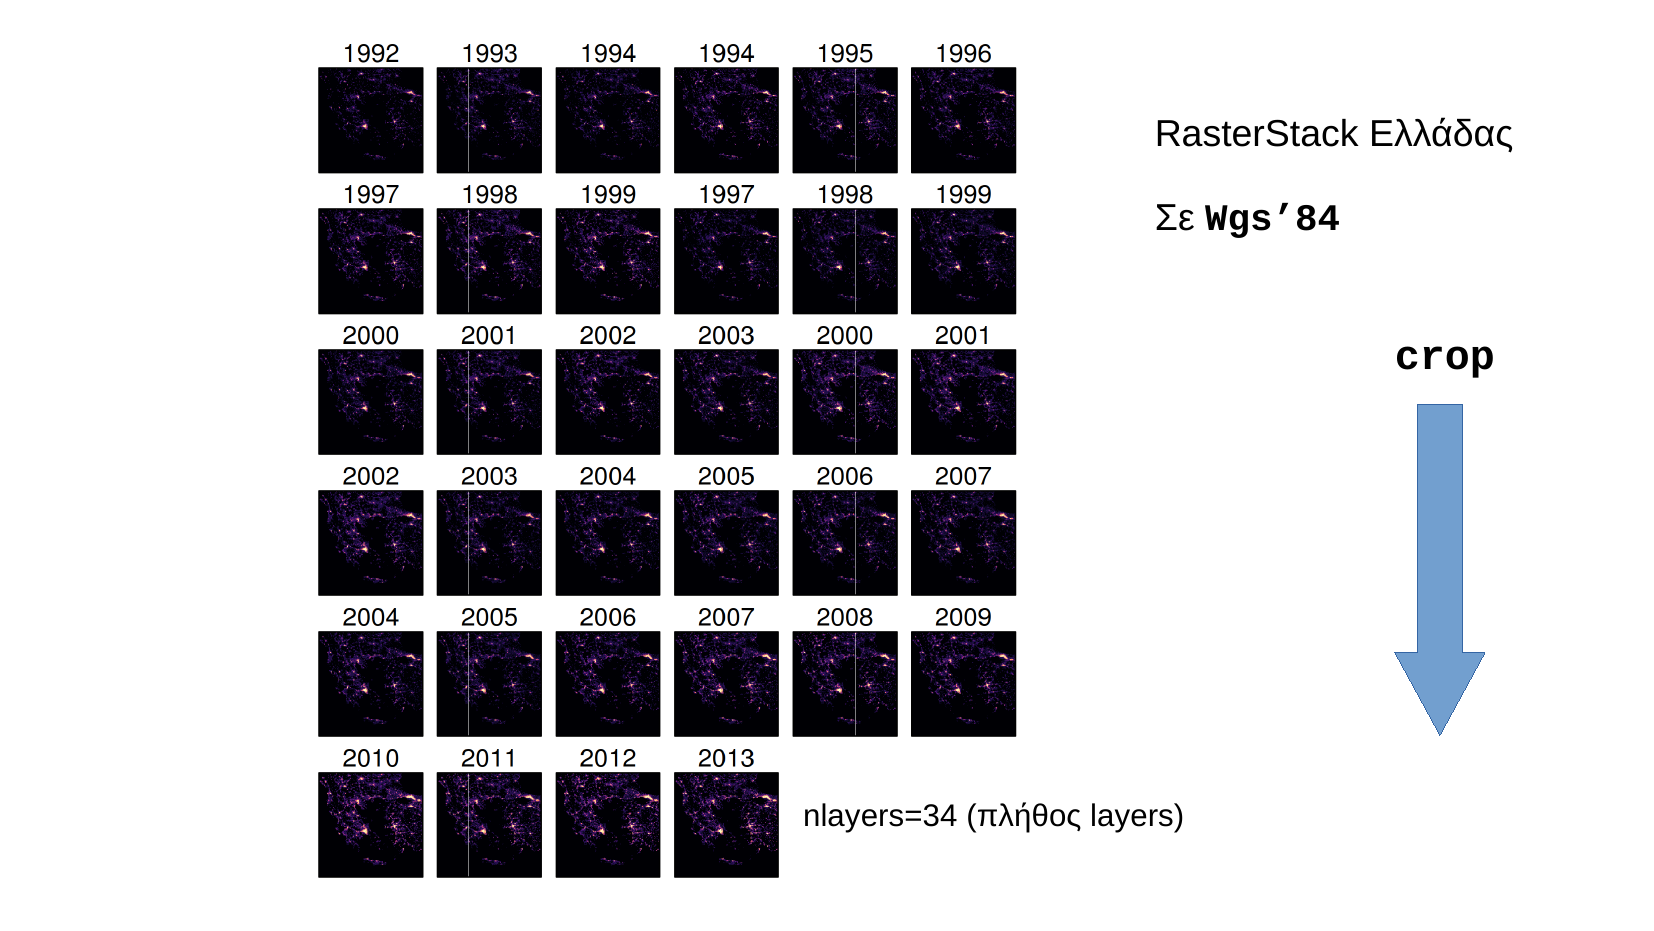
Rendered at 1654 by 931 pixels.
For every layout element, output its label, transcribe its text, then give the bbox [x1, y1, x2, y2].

picture [209, 0, 1125, 916]
text_box [1394, 404, 1485, 736]
text_box crop [1379, 327, 1510, 390]
text_box RasterStack Ελλάδας Σε Wgs’84 [1139, 104, 1529, 292]
text_box nlayers=34 (πλήθος layers) [788, 790, 1200, 875]
